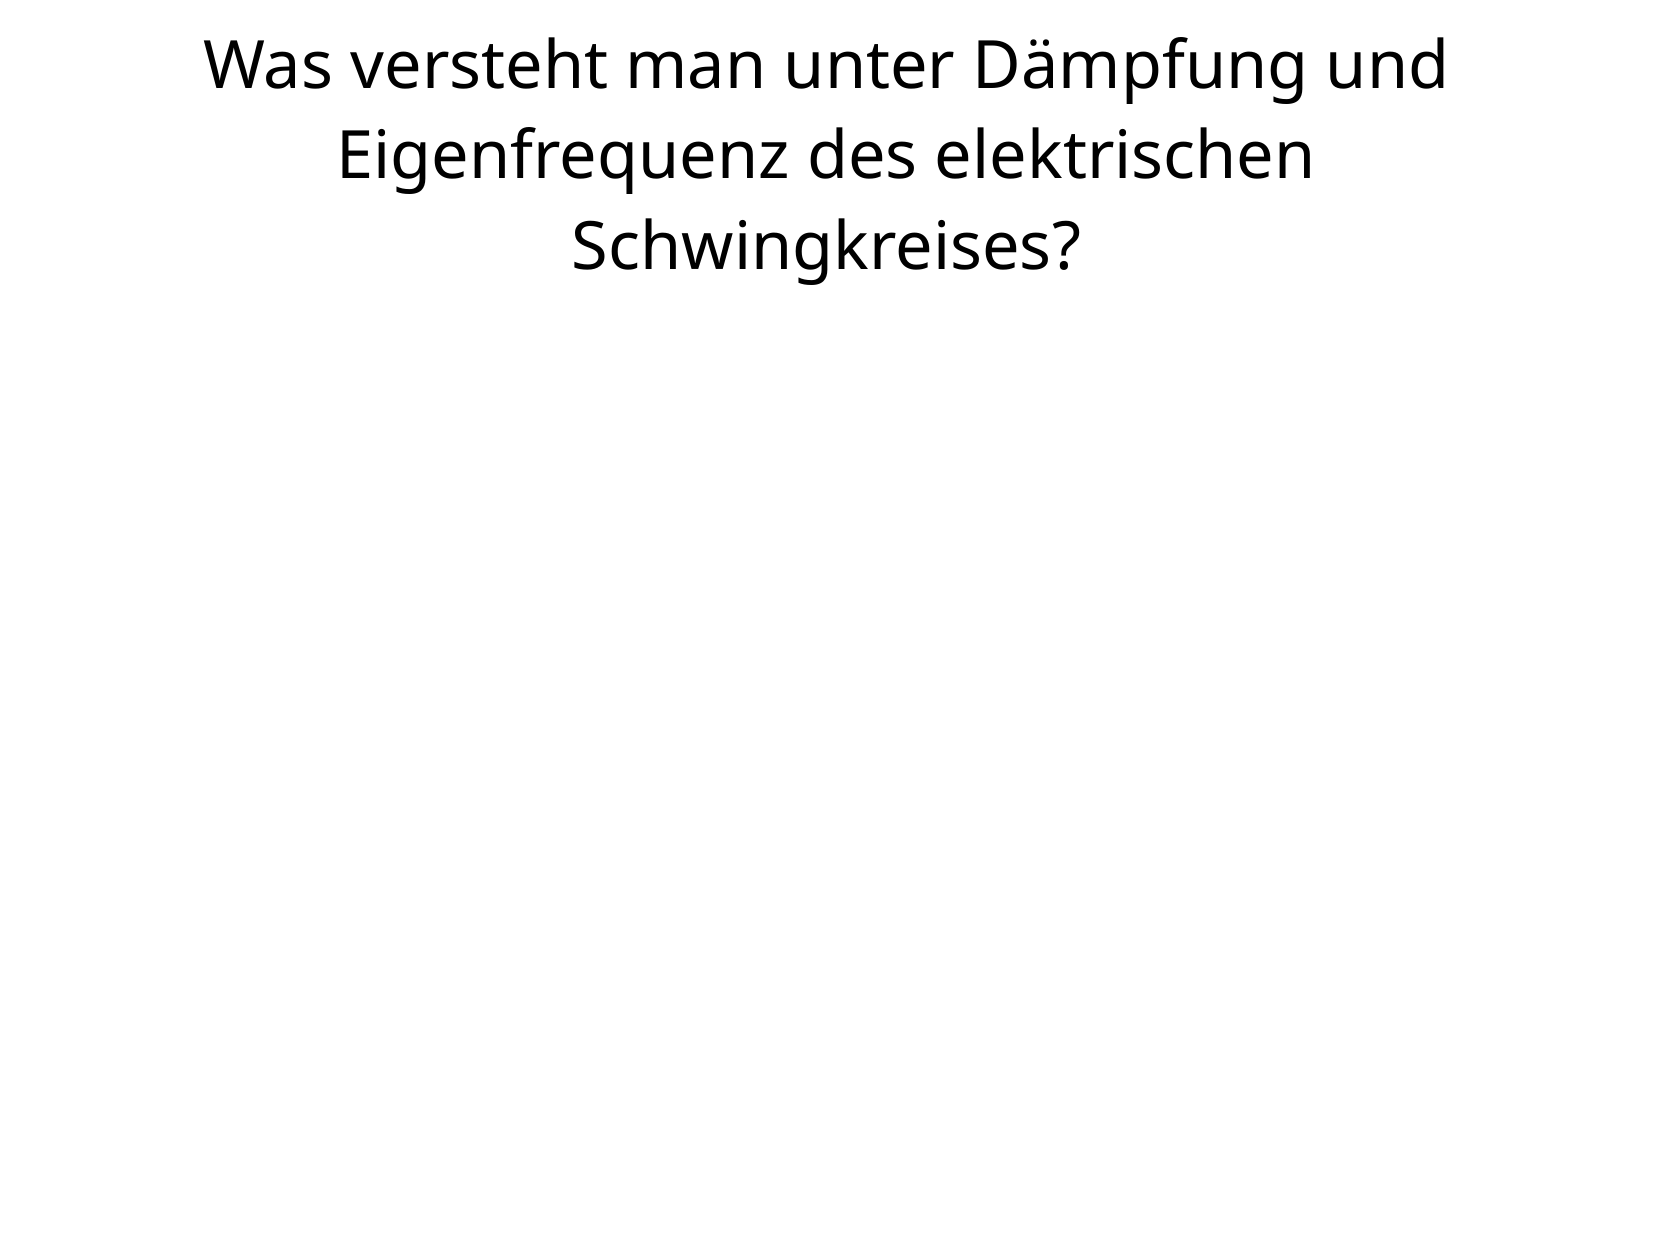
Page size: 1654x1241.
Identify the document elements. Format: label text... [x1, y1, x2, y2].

title Was versteht man unter Dämpfung und Eigenfrequenz des elektrischen Schwingkreises? [82, 49, 1571, 257]
